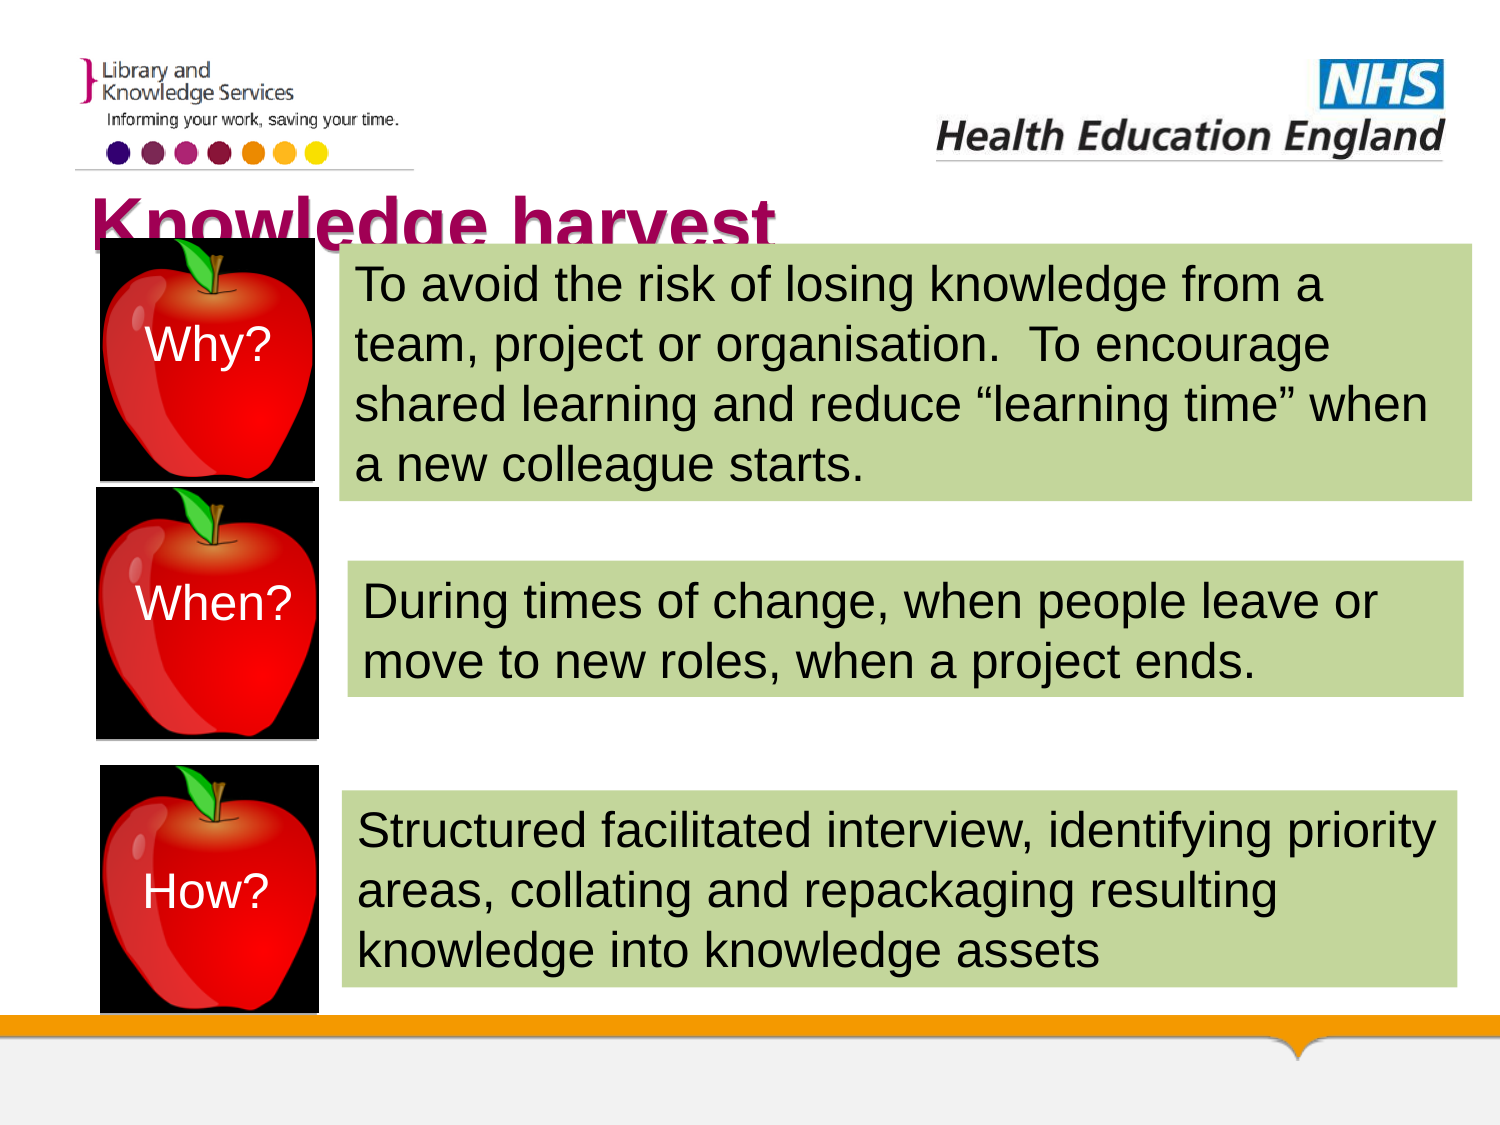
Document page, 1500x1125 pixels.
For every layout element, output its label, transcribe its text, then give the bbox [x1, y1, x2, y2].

text_box Structured facilitated interview, identifying priority areas, collating and repackaging resulting knowledge into knowledge assets [341, 790, 1458, 988]
picture [100, 765, 319, 1013]
text_box During times of change, when people leave or move to new roles, when a project ends. [347, 560, 1464, 697]
text_box When? [119, 562, 315, 639]
title Knowledge harvest [339, 132, 1500, 244]
picture [96, 487, 319, 739]
picture [100, 238, 315, 481]
text_box How? [127, 851, 288, 927]
picture [75, 54, 416, 169]
text_box To avoid the risk of losing knowledge from a team, project or organisation. To encourage shared learning and reduce “learning time” when a new colleague starts. [339, 243, 1473, 502]
text_box Why? [129, 304, 290, 380]
